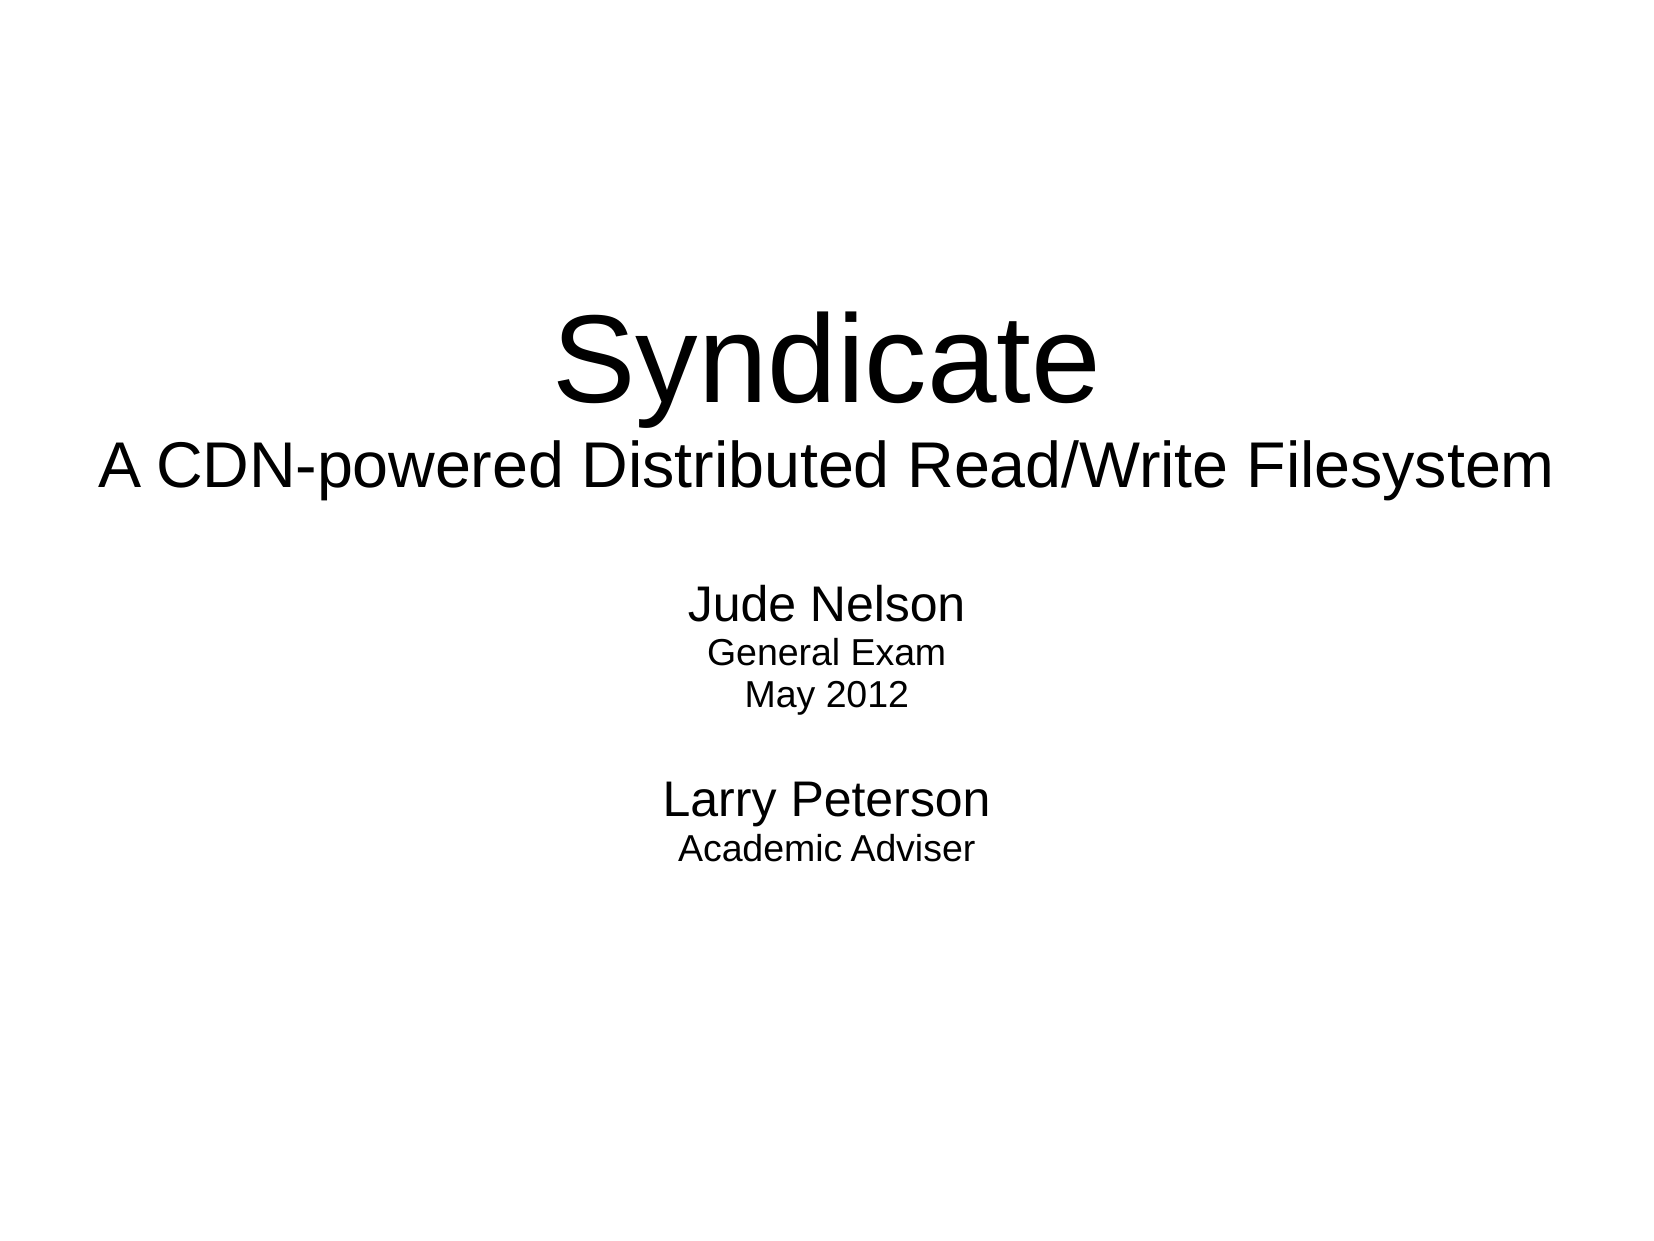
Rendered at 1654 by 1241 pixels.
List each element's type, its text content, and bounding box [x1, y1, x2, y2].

subtitle Syndicate A CDN-powered Distributed Read/Write Filesystem Jude Nelson General Exam May 2012 Larry Peterson Academic Adviser [82, 49, 1571, 1109]
